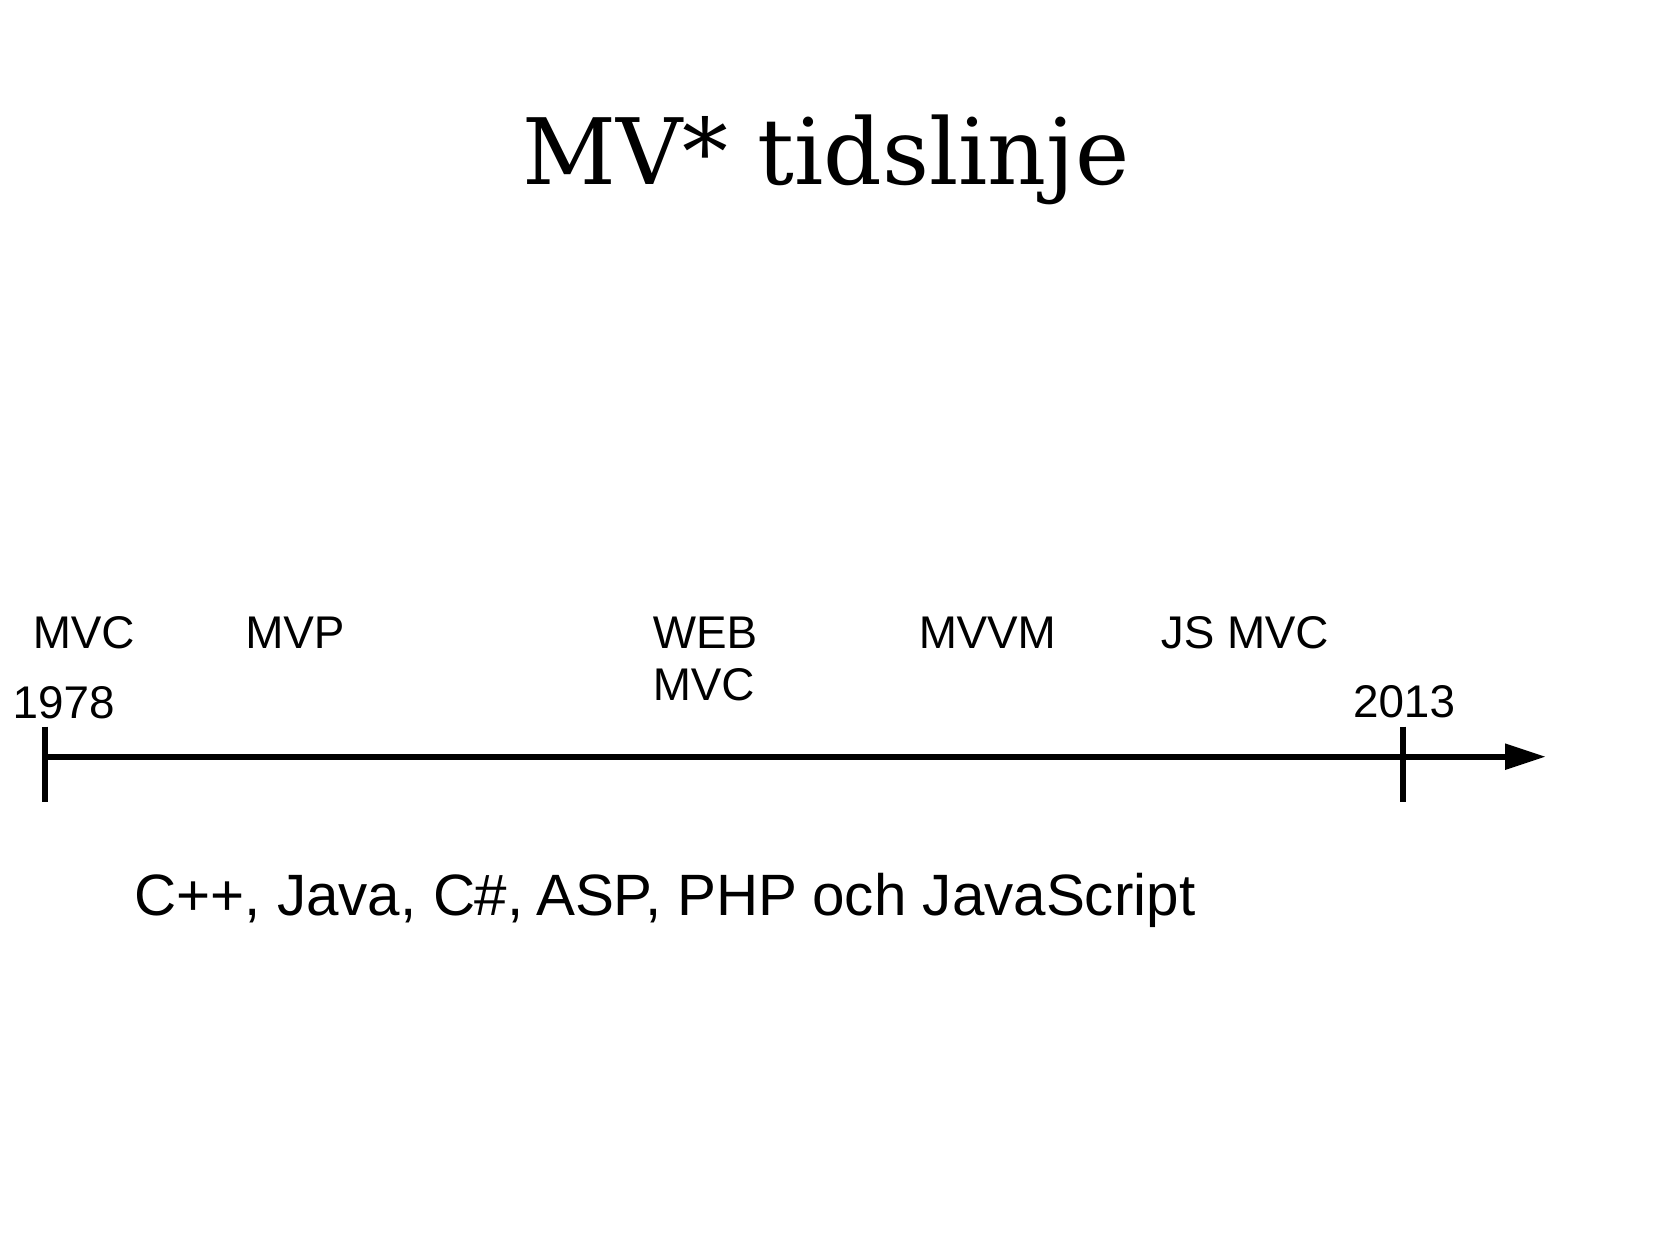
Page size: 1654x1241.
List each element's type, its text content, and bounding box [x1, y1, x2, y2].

text_box JS MVC [1146, 600, 1372, 666]
text_box MVVM [903, 600, 1129, 666]
text_box C++, Java, C#, ASP, PHP och JavaScript [120, 855, 1516, 935]
text_box WEB MVC [638, 600, 864, 717]
text_box 1978 [0, 669, 211, 736]
text_box 2013 [1338, 669, 1531, 735]
text_box MVC [18, 600, 230, 666]
title MV* tidslinje [82, 49, 1571, 257]
text_box MVP [230, 600, 456, 666]
